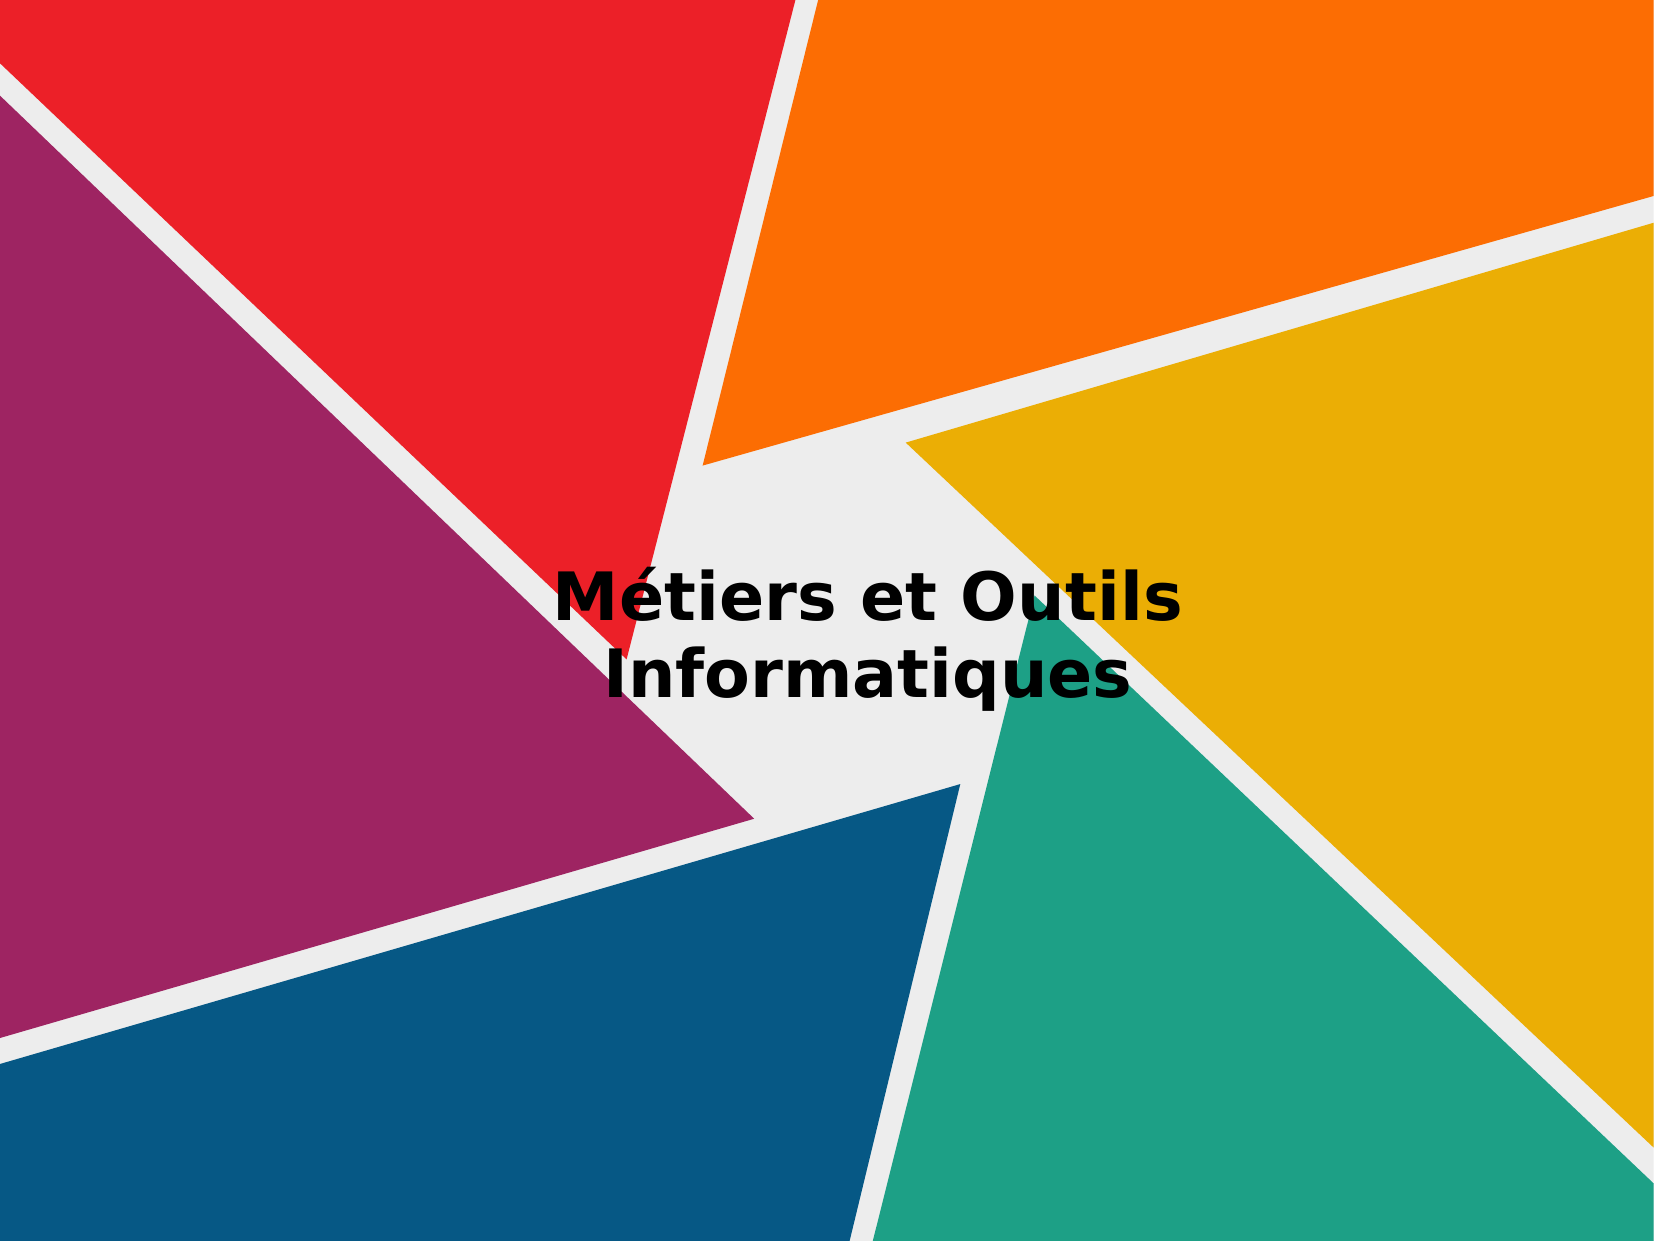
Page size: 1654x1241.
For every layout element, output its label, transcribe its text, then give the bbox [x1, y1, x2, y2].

subtitle Métiers et Outils Informatiques [478, 433, 1258, 839]
